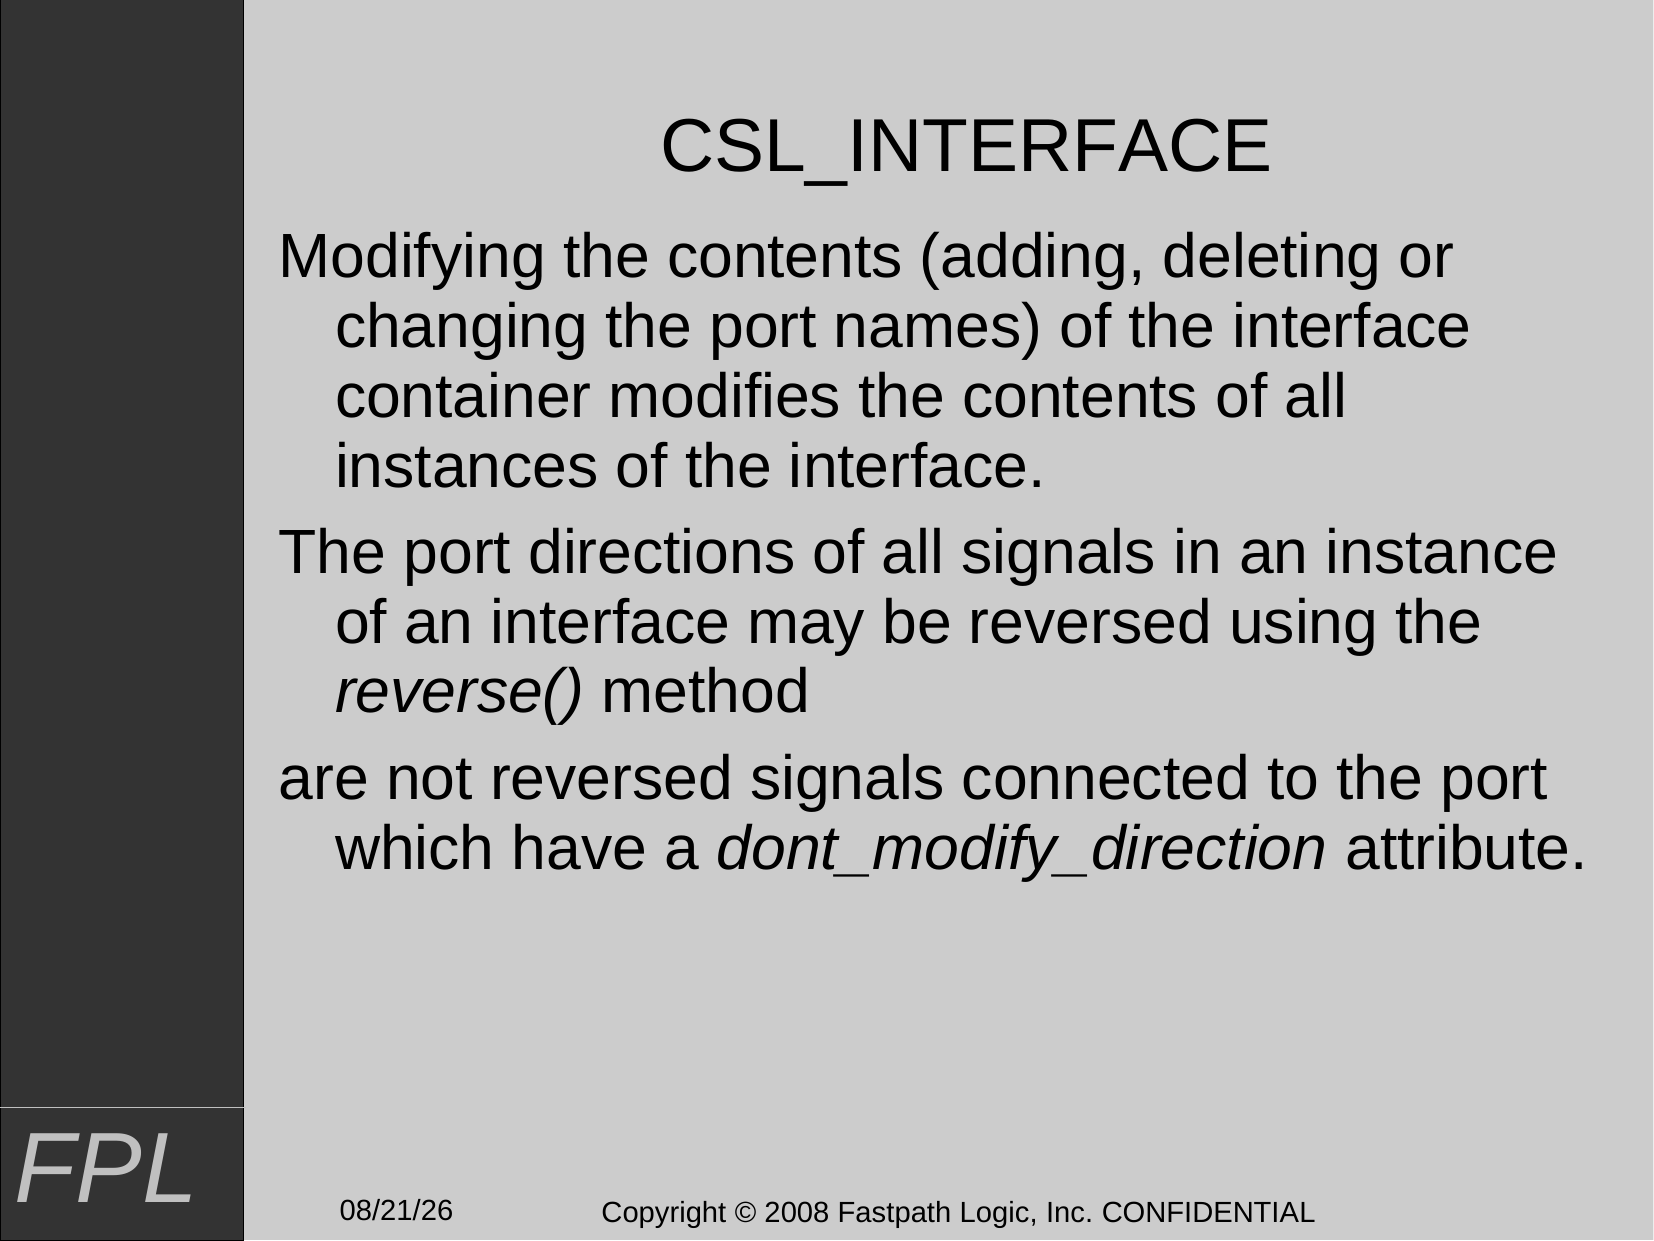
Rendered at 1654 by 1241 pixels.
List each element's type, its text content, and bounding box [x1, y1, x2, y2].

list Modifying the contents (adding, deleting or changing the port names) of the interface container modifies the contents of all instances of the interface. The port directions of all signals in an instance of an interface may be reversed using the reverse() method are not reversed signals connected to the port which have a dont_modify_direction attribute. [278, 221, 1591, 1183]
title CSL_INTERFACE [415, 37, 1518, 221]
